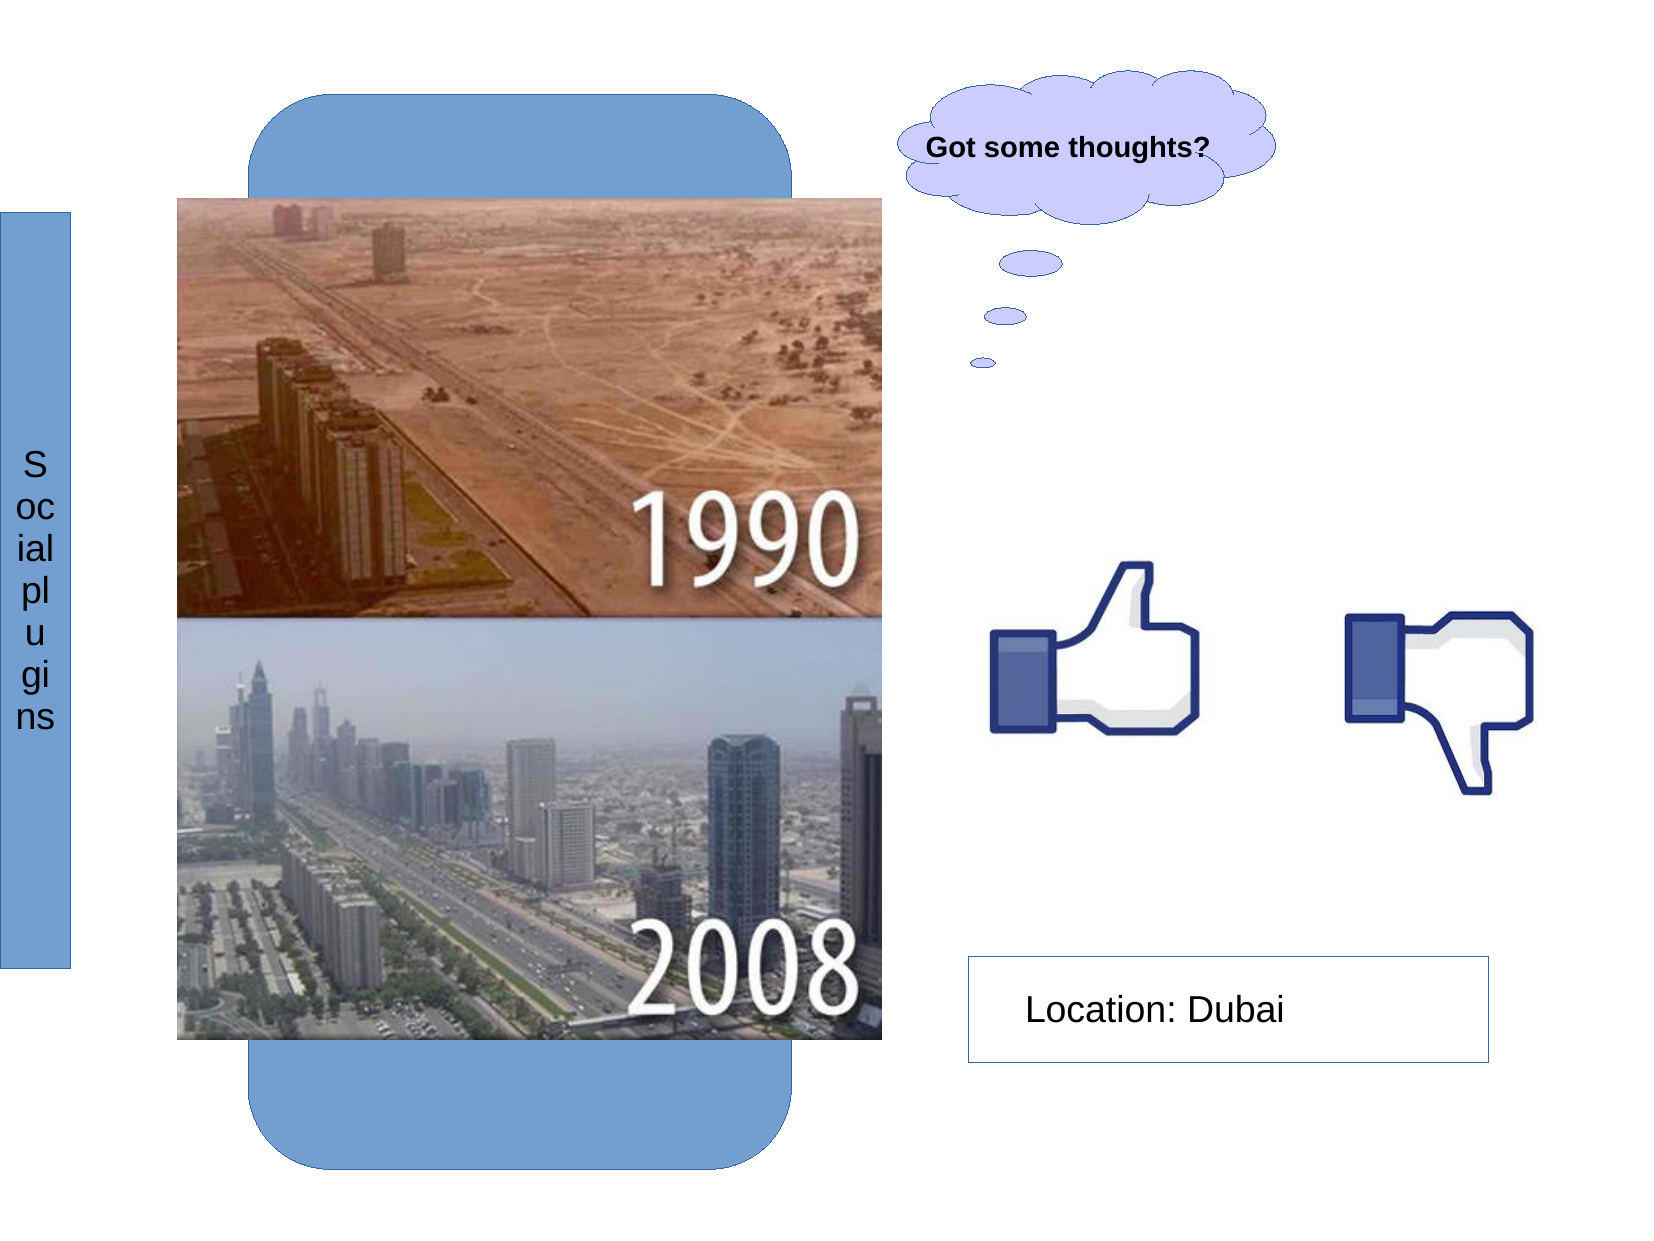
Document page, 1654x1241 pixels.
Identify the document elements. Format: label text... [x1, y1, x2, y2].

text_box Got some thoughts? [897, 70, 1276, 225]
text_box Got some thoughts? [999, 250, 1063, 277]
text_box [248, 94, 792, 198]
picture [177, 198, 882, 1040]
text_box Location: Dubai [968, 956, 1489, 1063]
text_box Social plugins [0, 212, 71, 969]
picture [980, 534, 1241, 756]
text_box [248, 1040, 792, 1170]
text_box Got some thoughts? [984, 307, 1027, 325]
picture [1336, 590, 1571, 824]
